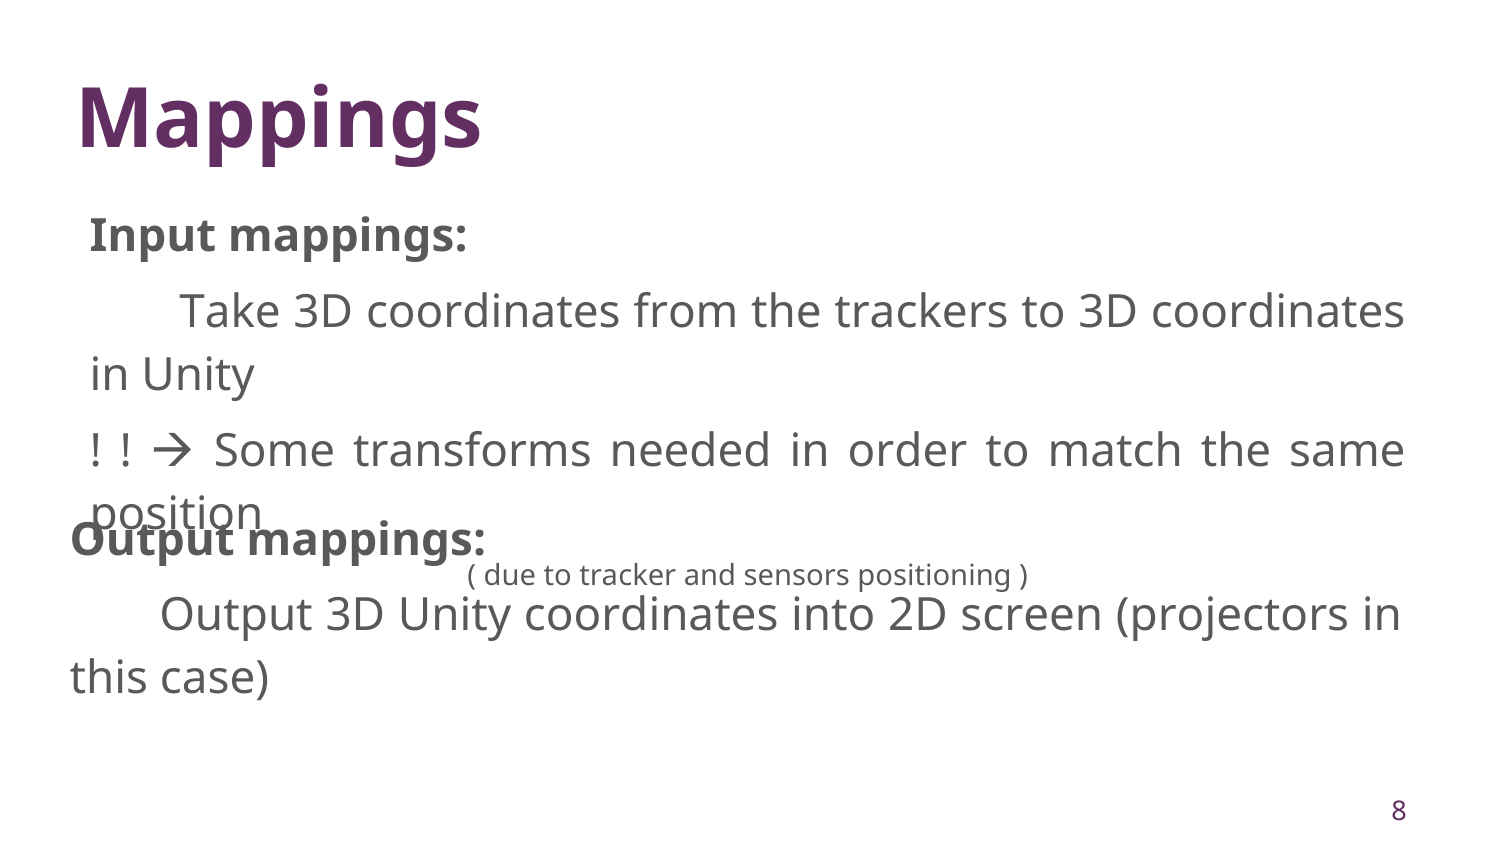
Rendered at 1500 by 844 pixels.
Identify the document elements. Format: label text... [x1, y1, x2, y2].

text_box Output mappings: Output 3D Unity coordinates into 2D screen (projectors in this case) [54, 500, 1426, 805]
text_box Input mappings: Take 3D coordinates from the trackers to 3D coordinates in Unity ! !  Some transforms needed in order to match the same position ( due to tracker and sensors positioning ) [75, 197, 1446, 501]
text_box Mappings [75, 23, 1285, 165]
text_box 8 [1391, 779, 1482, 844]
